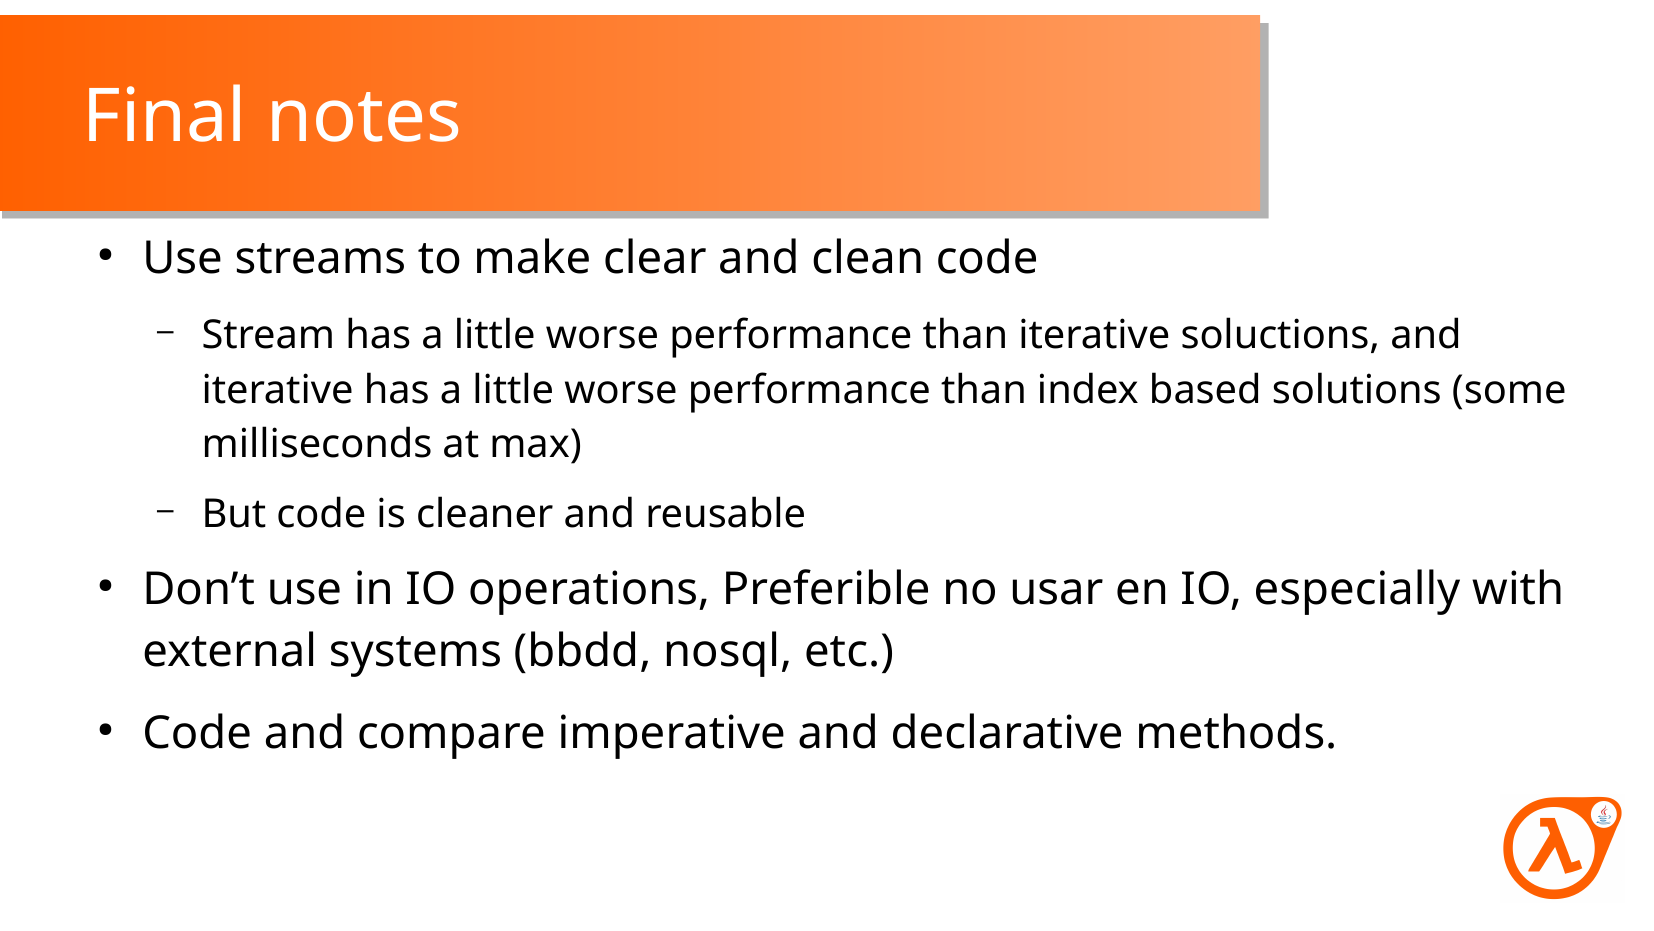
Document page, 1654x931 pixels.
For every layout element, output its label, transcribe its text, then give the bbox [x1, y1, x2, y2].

title Final notes [82, 35, 1235, 189]
list Use streams to make clear and clean code Stream has a little worse performance than iterative soluctions, and iterative has a little worse performance than index based solutions (some milliseconds at max) But code is cleaner and reusable Don’t use in IO operations, Preferible no usar en IO, especially with external systems (bbdd, nosql, etc.) Code and compare imperative and declarative methods. [82, 224, 1571, 764]
picture [1500, 794, 1625, 903]
